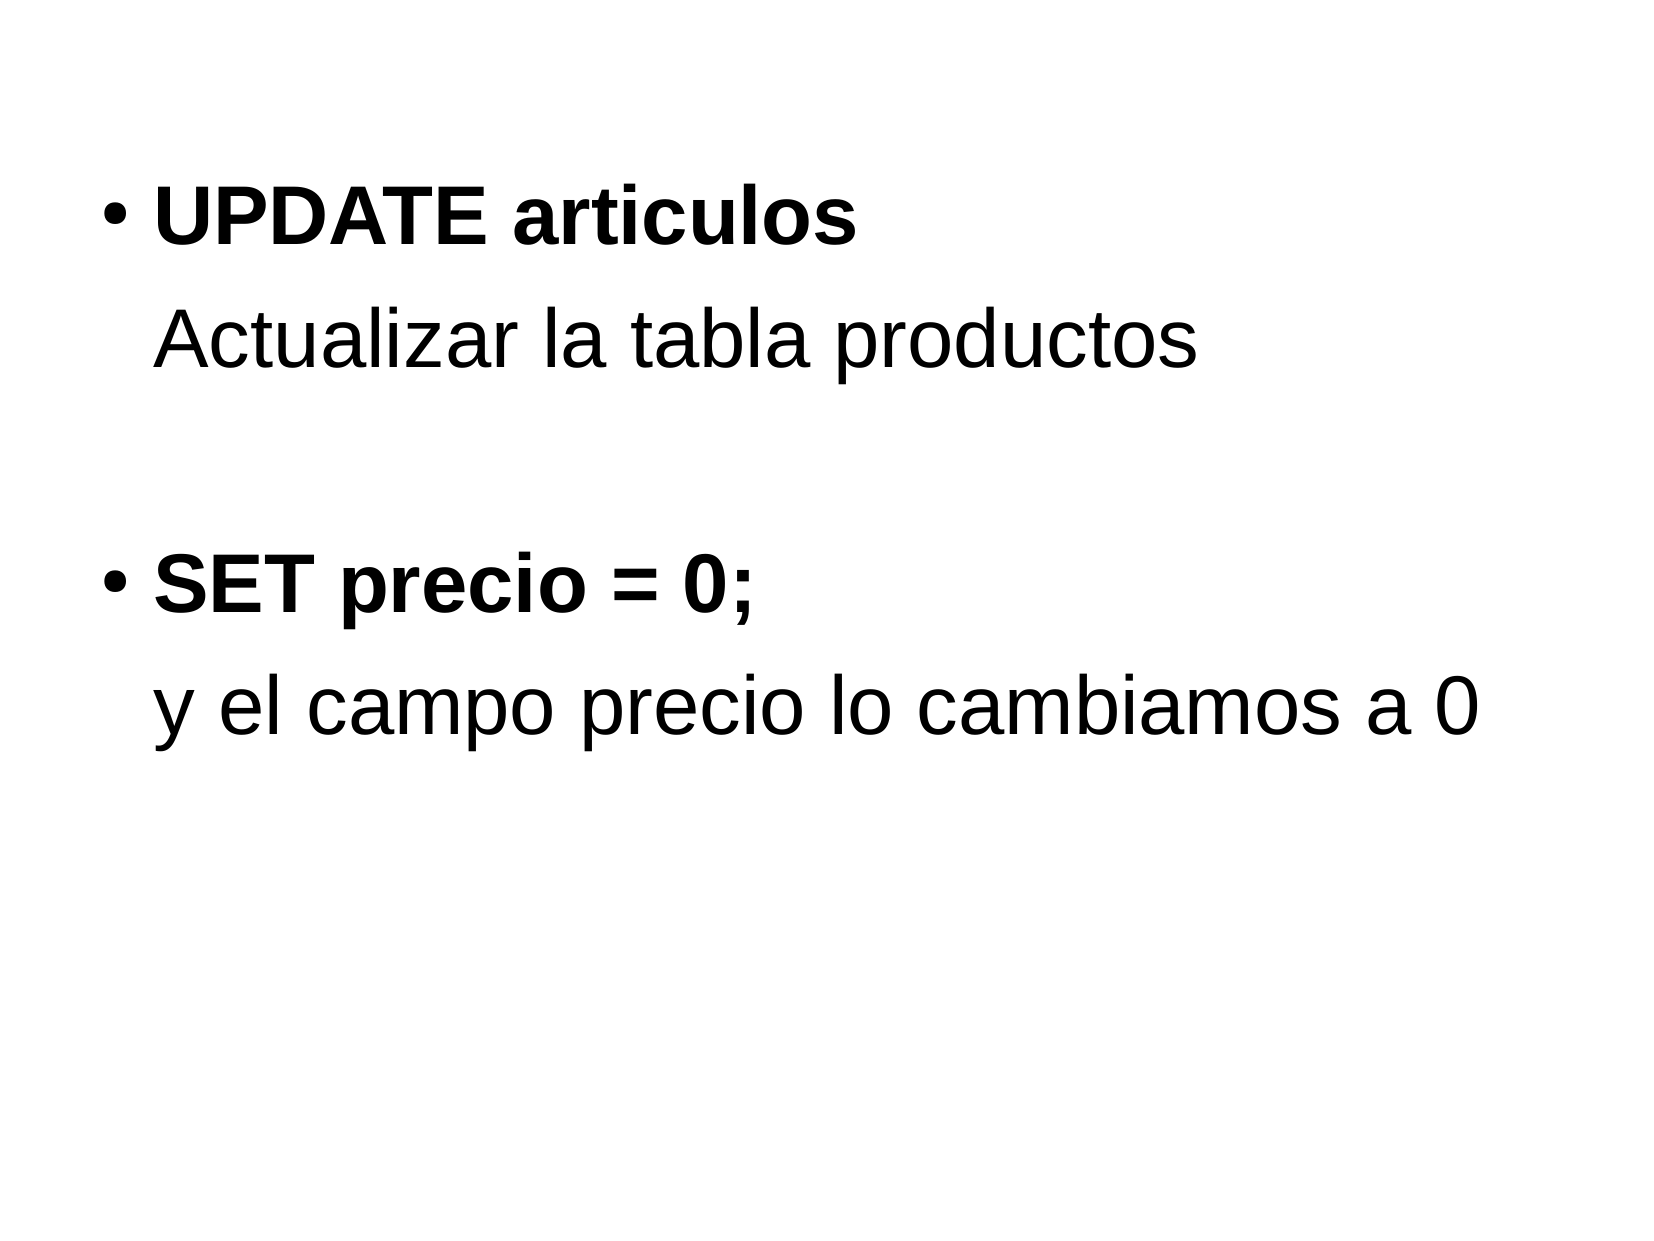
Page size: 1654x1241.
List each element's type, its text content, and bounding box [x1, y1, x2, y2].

list UPDATE articulos Actualizar la tabla productos SET precio = 0; y el campo precio lo cambiamos a 0 [82, 64, 1571, 1152]
